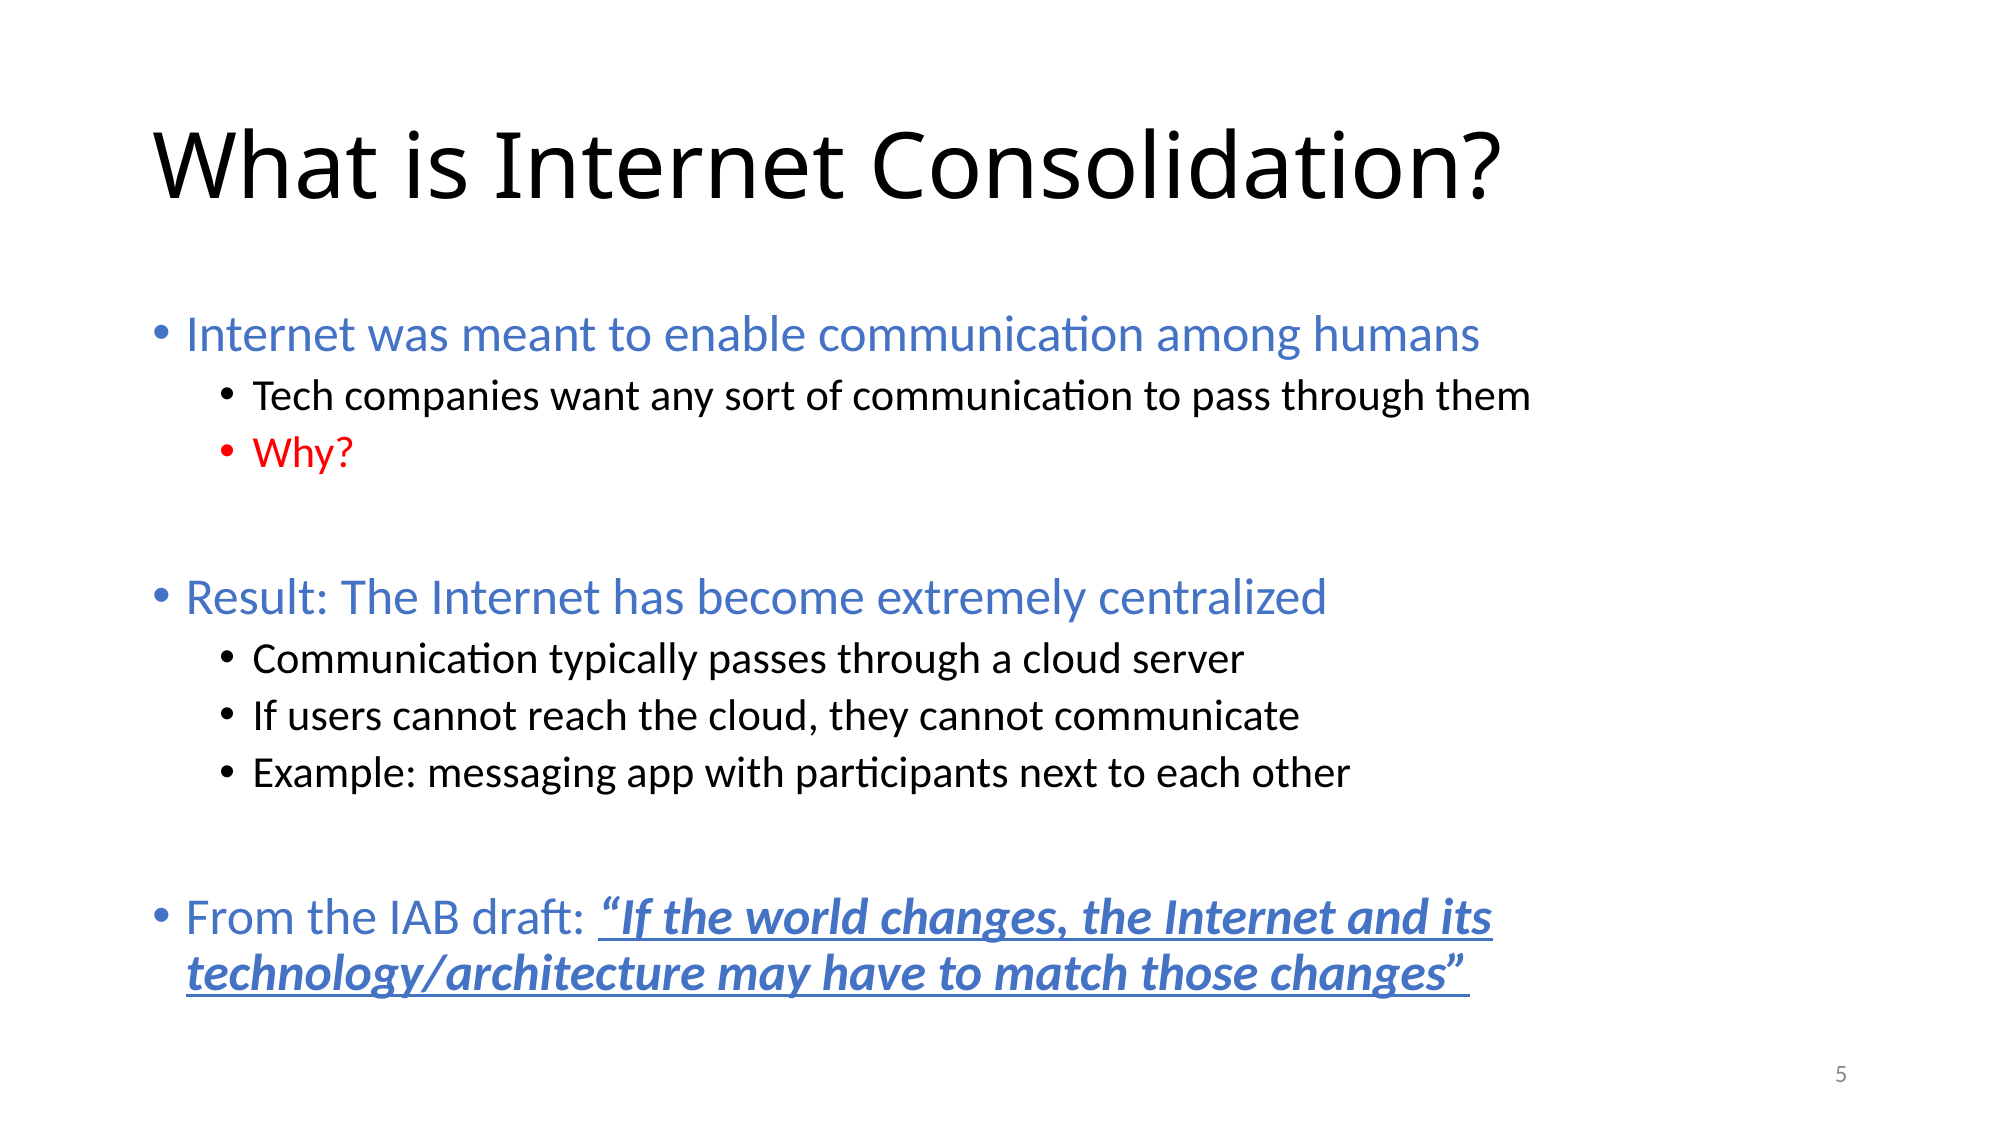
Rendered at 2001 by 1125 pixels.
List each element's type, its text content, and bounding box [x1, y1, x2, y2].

title What is Internet Consolidation? [137, 59, 1863, 278]
slide_number <number> [1412, 1042, 1863, 1103]
list Internet was meant to enable communication among humans Tech companies want any sort of communication to pass through them Why? Result: The Internet has become extremely centralized Communication typically passes through a cloud server If users cannot reach the cloud, they cannot communicate Example: messaging app with participants next to each other From the IAB draft: “If the world changes, the Internet and its technology/architecture may have to match those changes” [137, 299, 1863, 1014]
